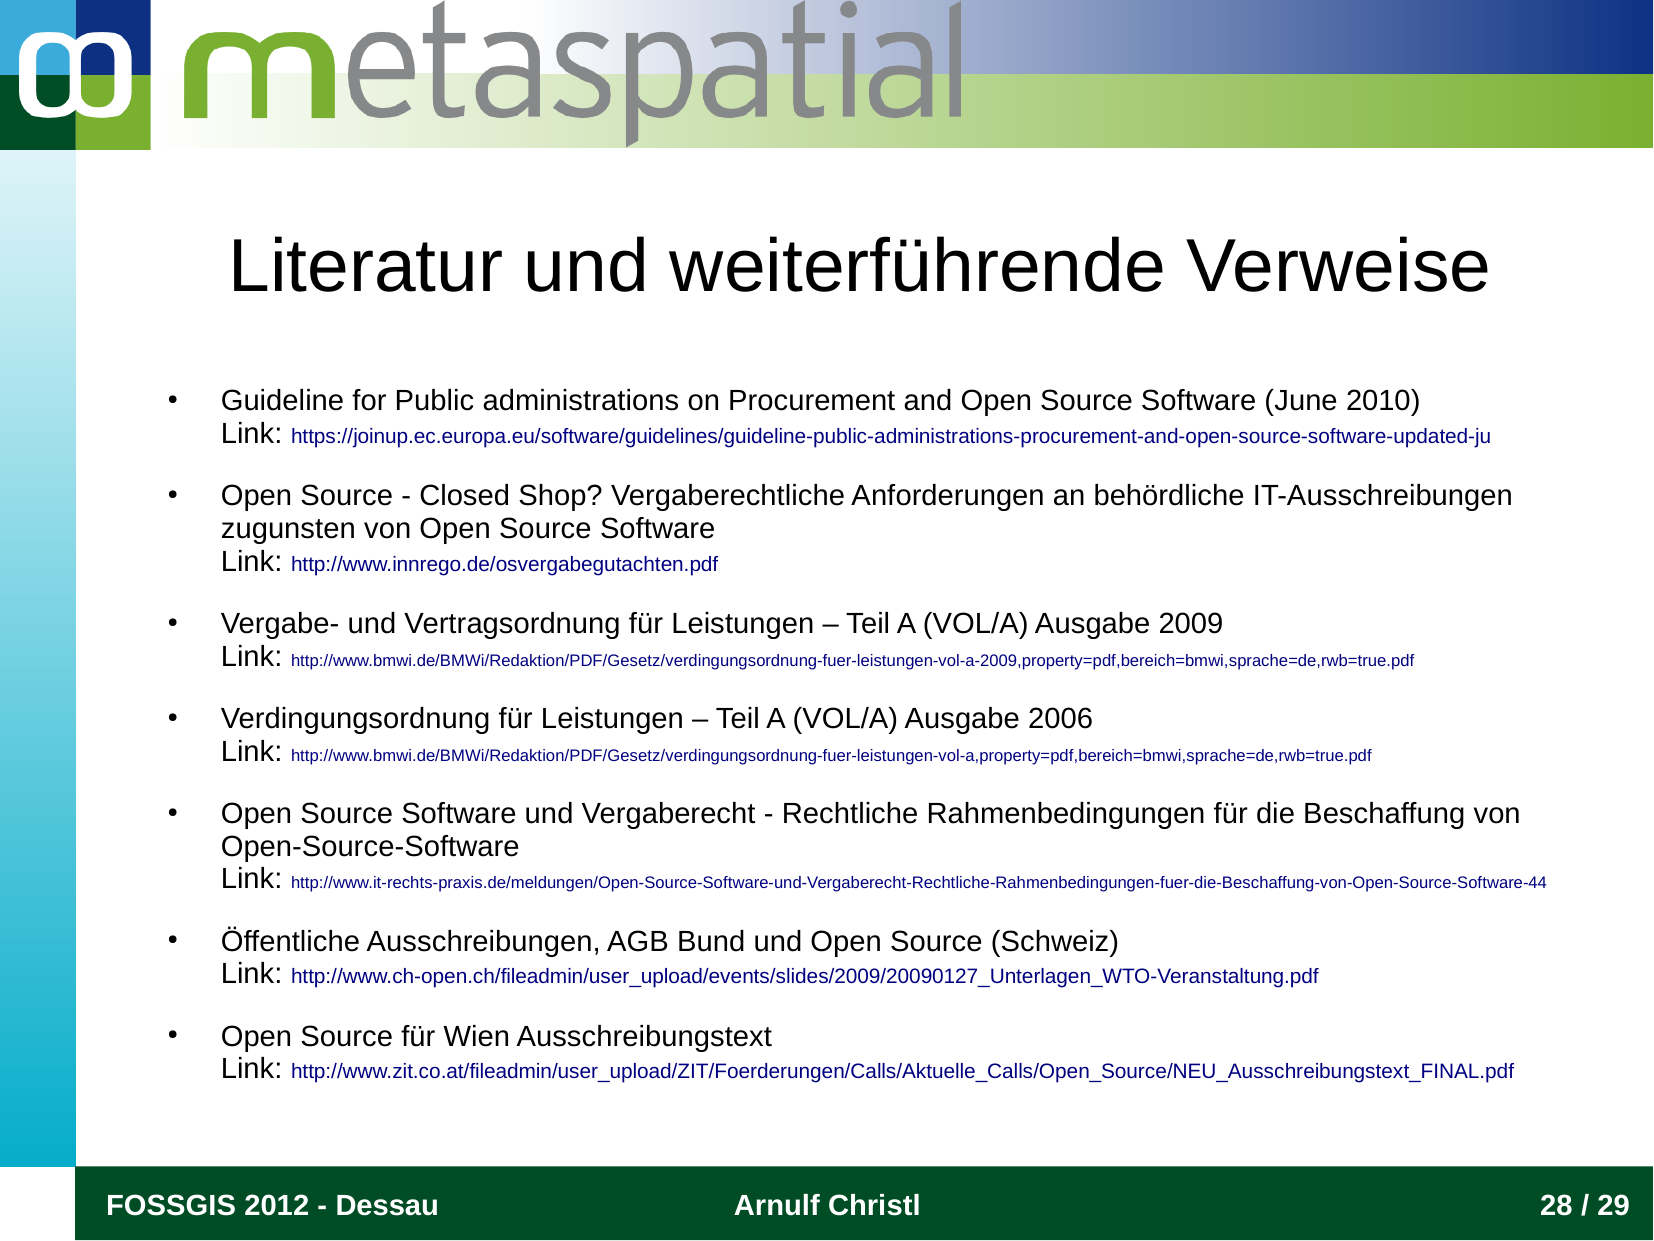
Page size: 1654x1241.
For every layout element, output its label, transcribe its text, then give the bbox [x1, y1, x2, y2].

picture [0, 0, 961, 150]
title Literatur und weiterführende Verweise [150, 161, 1571, 369]
list Guideline for Public administrations on Procurement and Open Source Software (June 2010) Link: https://joinup.ec.europa.eu/software/guidelines/guideline-public-administrations-procurement-and-open-source-software-updated-ju Open Source - Closed Shop? Vergaberechtliche Anforderungen an behördliche IT-Ausschreibungen zugunsten von Open Source Software Link: http://www.innrego.de/osvergabegutachten.pdf Vergabe- und Vertragsordnung für Leistungen – Teil A (VOL/A) Ausgabe 2009 Link: http://www.bmwi.de/BMWi/Redaktion/PDF/Gesetz/verdingungsordnung-fuer-leistungen-vol-a-2009,property=pdf,bereich=bmwi,sprache=de,rwb=true.pdf Verdingungsordnung für Leistungen – Teil A (VOL/A) Ausgabe 2006 Link: http://www.bmwi.de/BMWi/Redaktion/PDF/Gesetz/verdingungsordnung-fuer-leistungen-vol-a,property=pdf,bereich=bmwi,sprache=de,rwb=true.pdf Open Source Software und Vergaberecht - Rechtliche Rahmenbedingungen für die Beschaffung von Open-Source-Software Link: http://www.it-rechts-praxis.de/meldungen/Open-Source-Software-und-Vergaberecht-Rechtliche-Rahmenbedingungen-fuer-die-Beschaffung-von-Open-Source-Software-44 Öffentliche Ausschreibungen, AGB Bund und Open Source (Schweiz) Link: http://www.ch-open.ch/fileadmin/user_upload/events/slides/2009/20090127_Unterlagen_WTO-Veranstaltung.pdf Open Source für Wien Ausschreibungstext Link: http://www.zit.co.at/fileadmin/user_upload/ZIT/Foerderungen/Calls/Aktuelle_Calls/Open_Source/NEU_Ausschreibungstext_FINAL.pdf [150, 383, 1571, 1086]
